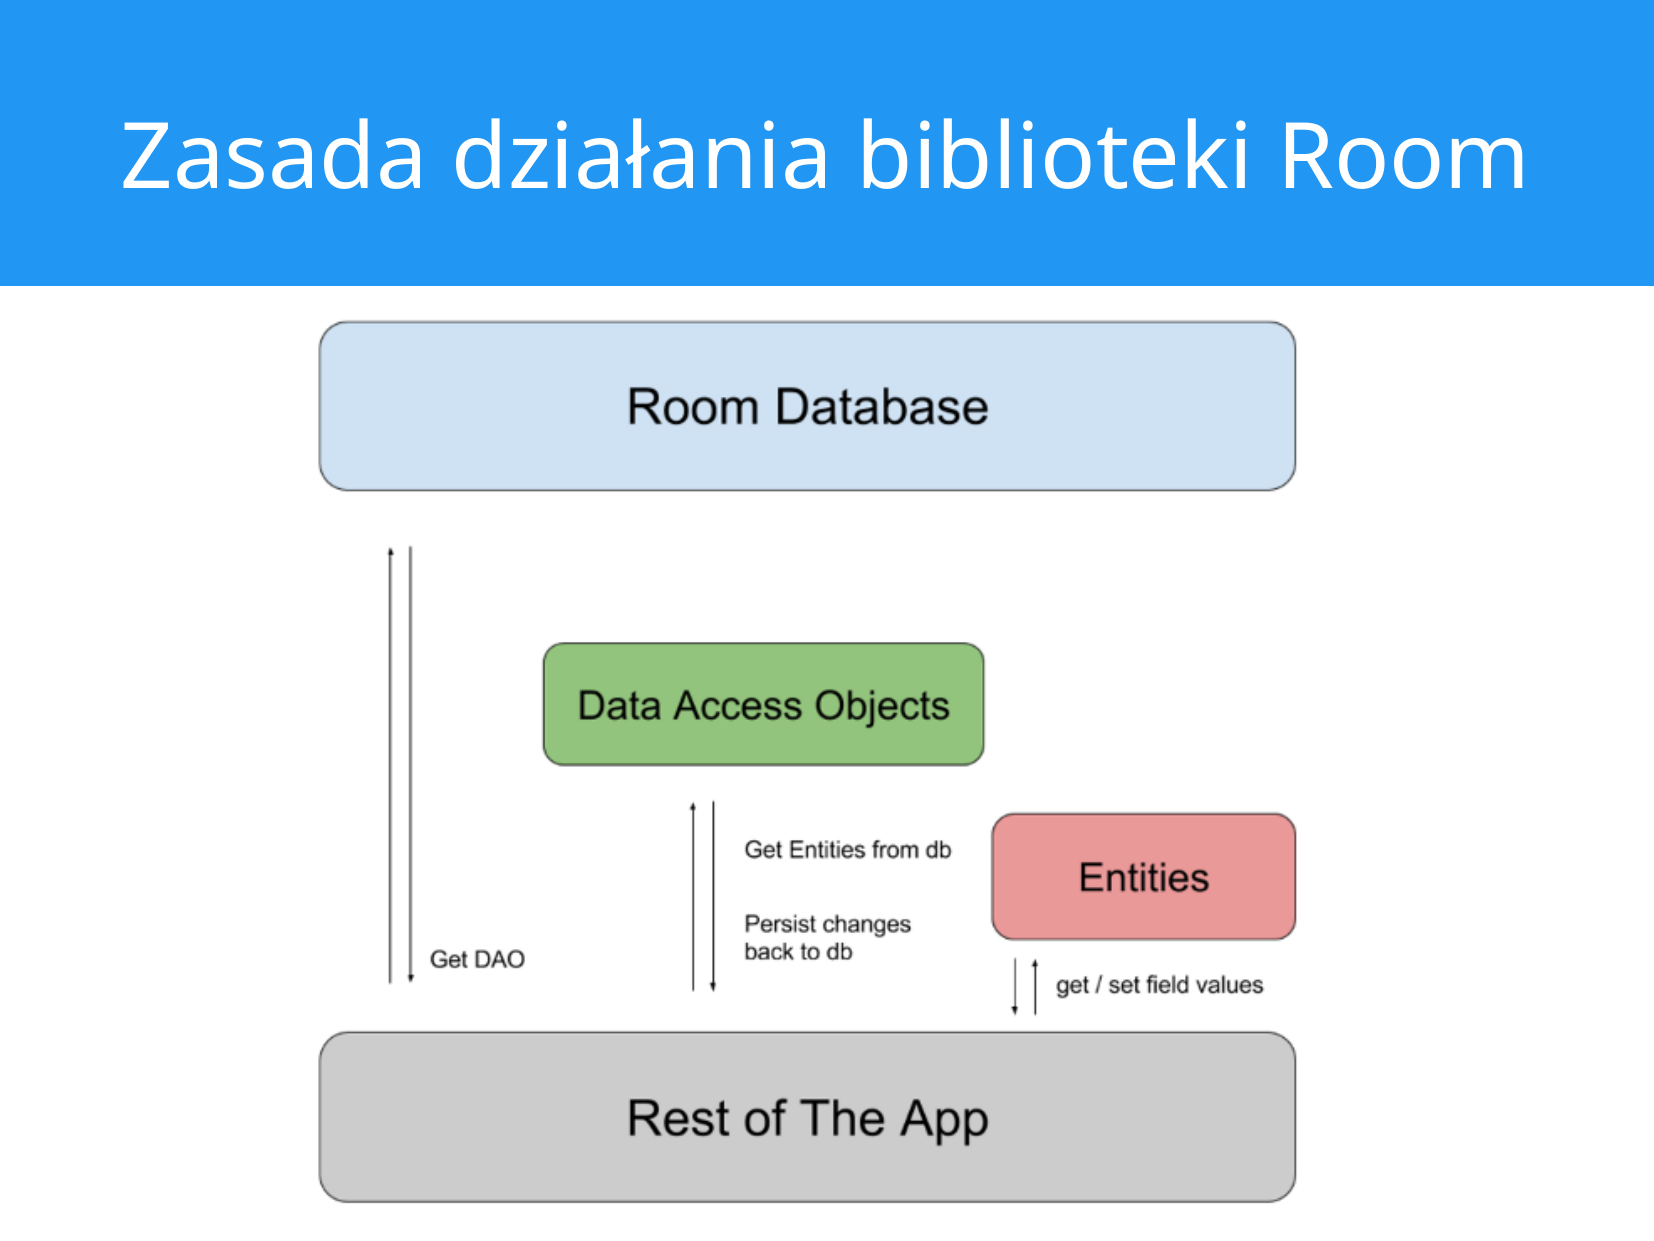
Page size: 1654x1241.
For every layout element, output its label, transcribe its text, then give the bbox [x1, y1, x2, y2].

title Zasada działania biblioteki Room [82, 45, 1571, 260]
picture [255, 312, 1382, 1220]
